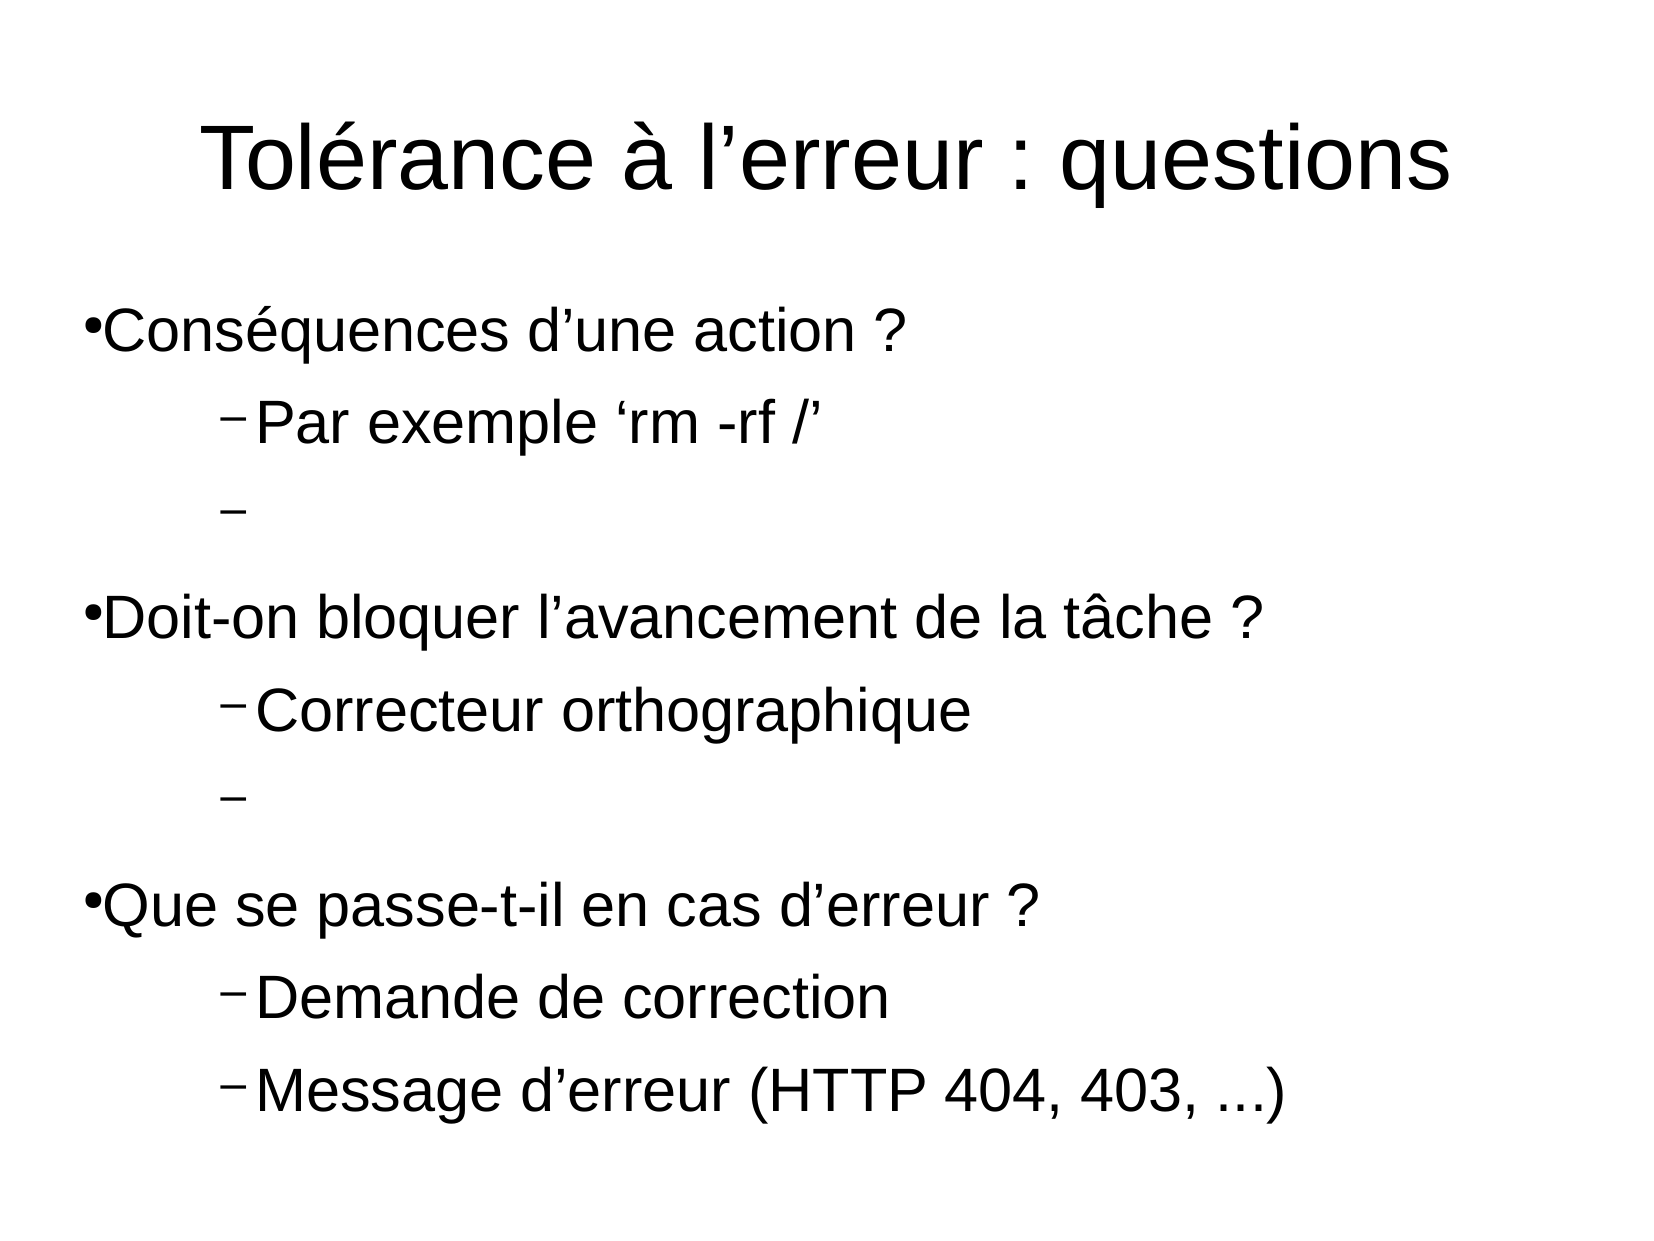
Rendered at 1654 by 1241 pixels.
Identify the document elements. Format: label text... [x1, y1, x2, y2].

list Conséquences d’une action ? Par exemple ‘rm -rf /’ Doit-on bloquer l’avancement de la tâche ? Correcteur orthographique Que se passe-t-il en cas d’erreur ? Demande de correction Message d’erreur (HTTP 404, 403, ...) [82, 290, 1571, 1134]
title Tolérance à l’erreur : questions [82, 49, 1571, 257]
